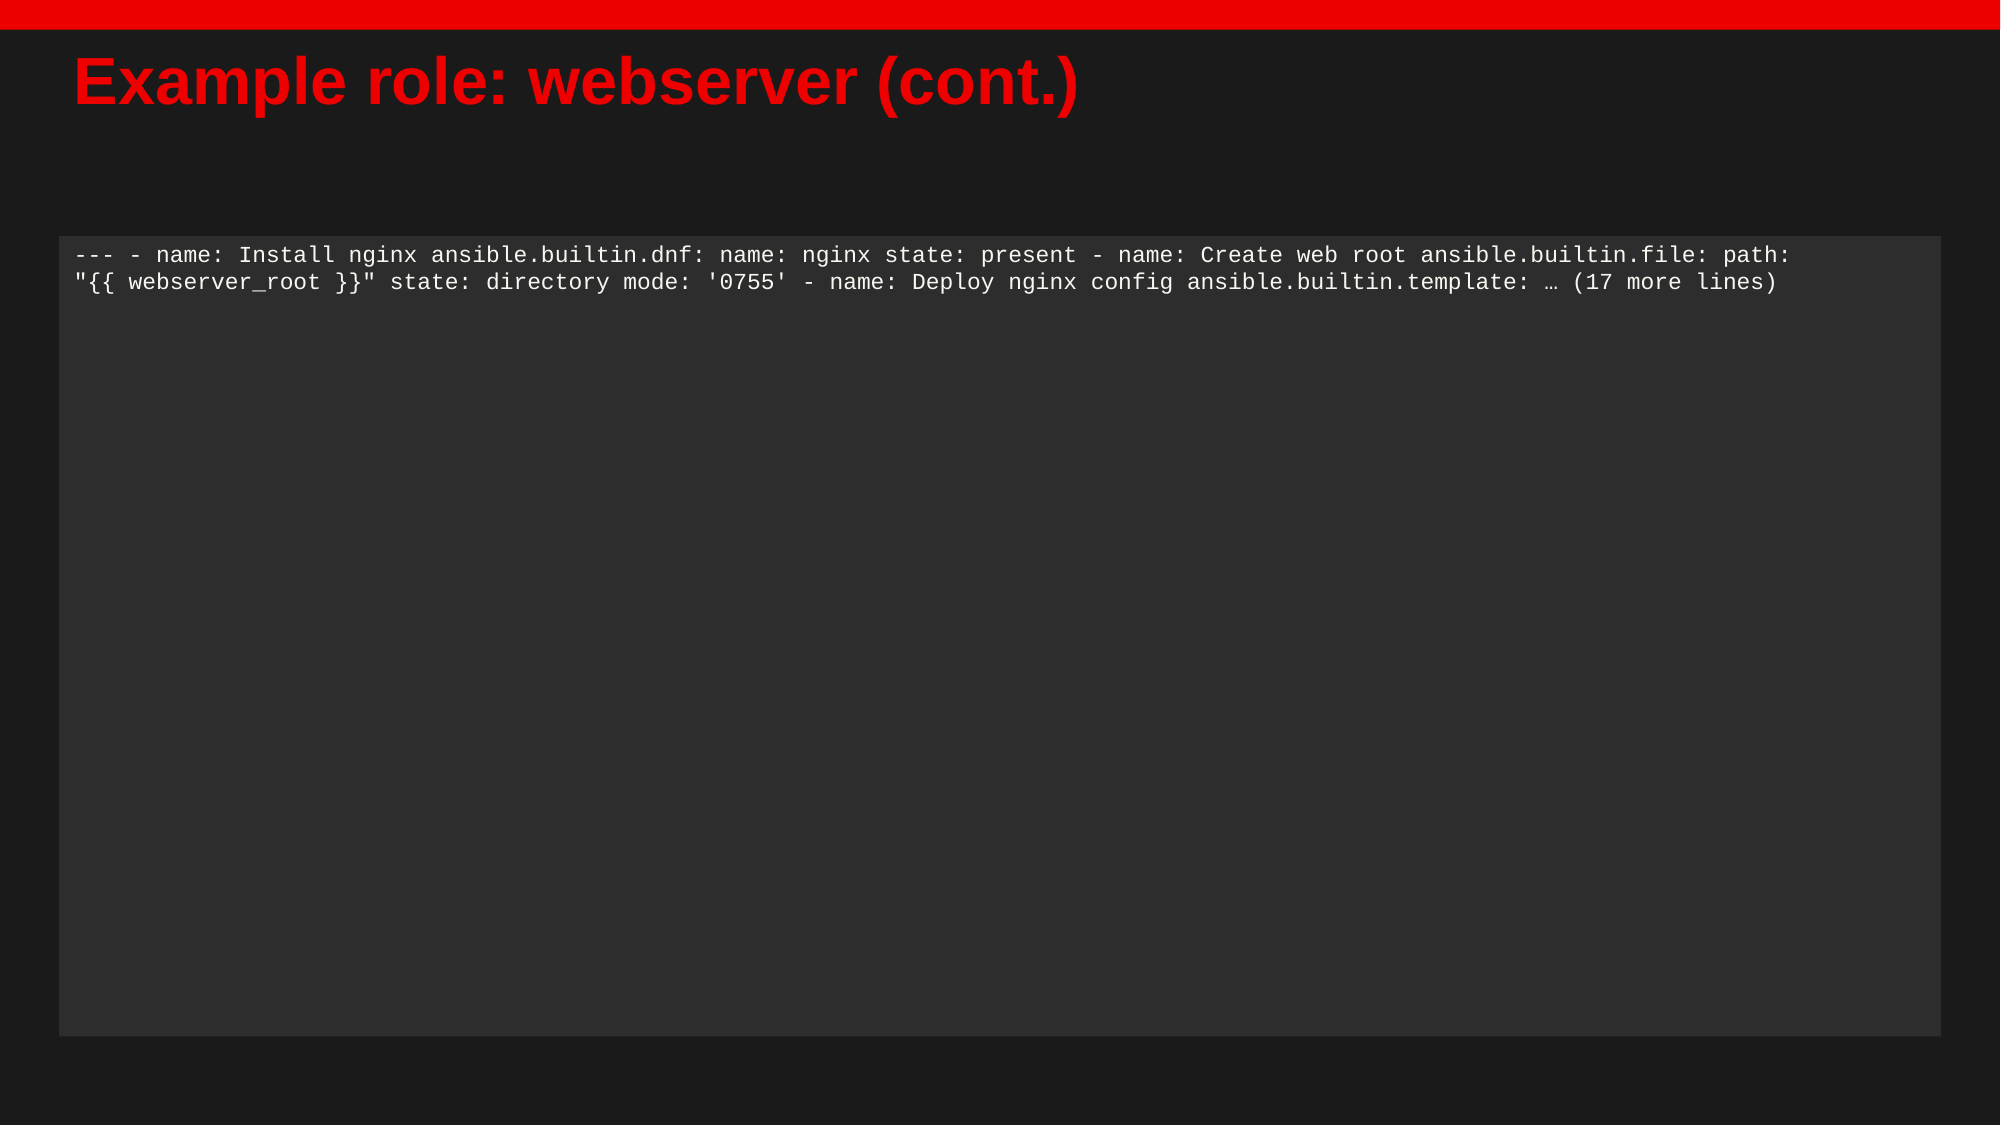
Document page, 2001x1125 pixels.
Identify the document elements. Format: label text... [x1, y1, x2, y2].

text_box Example role: webserver (cont.) [59, 36, 1942, 208]
text_box --- - name: Install nginx ansible.builtin.dnf: name: nginx state: present - name: Create web root ansible.builtin.file: path: "{{ webserver_root }}" state: directory mode: '0755' - name: Deploy nginx config ansible.builtin.template: … (17 more lines) [59, 236, 1942, 1037]
text_box [0, 0, 2001, 30]
